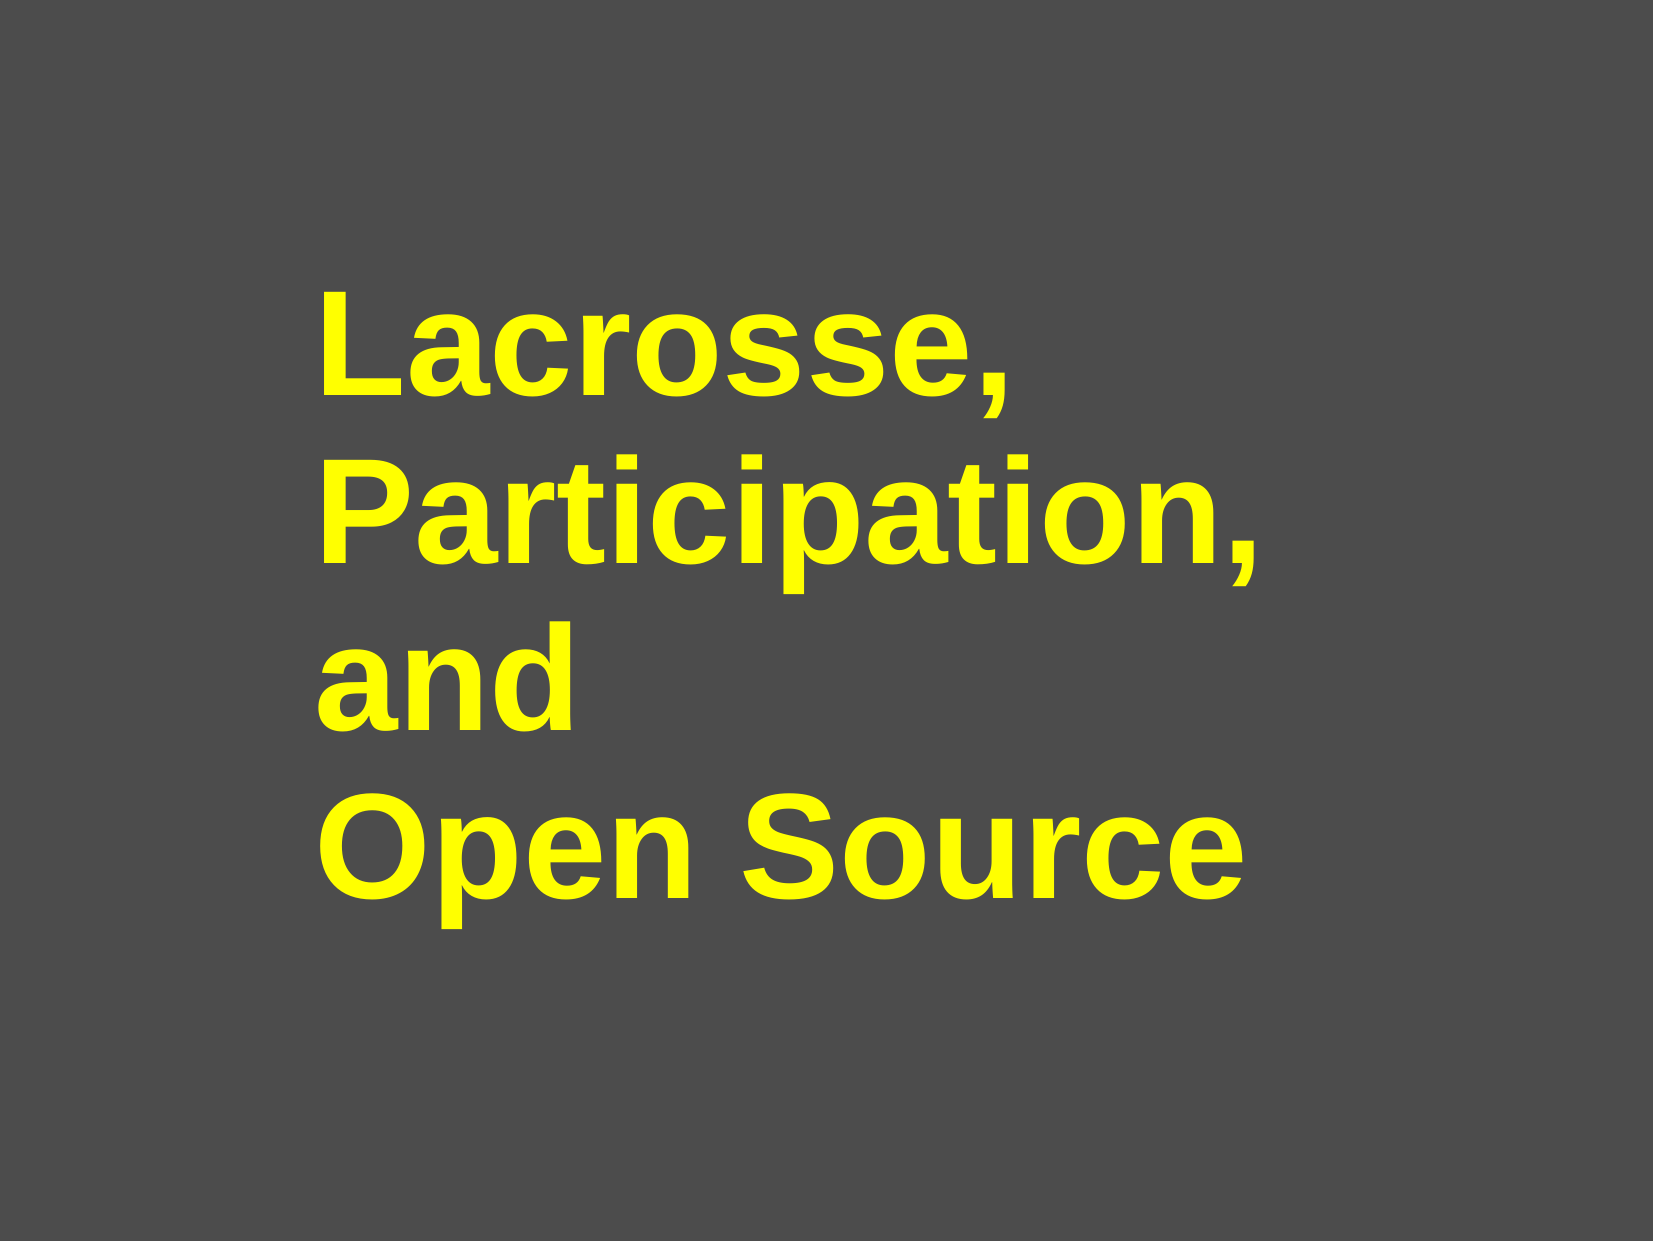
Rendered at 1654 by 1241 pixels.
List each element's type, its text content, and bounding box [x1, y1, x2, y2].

text_box Lacrosse, Participation, and Open Source [300, 252, 1281, 938]
